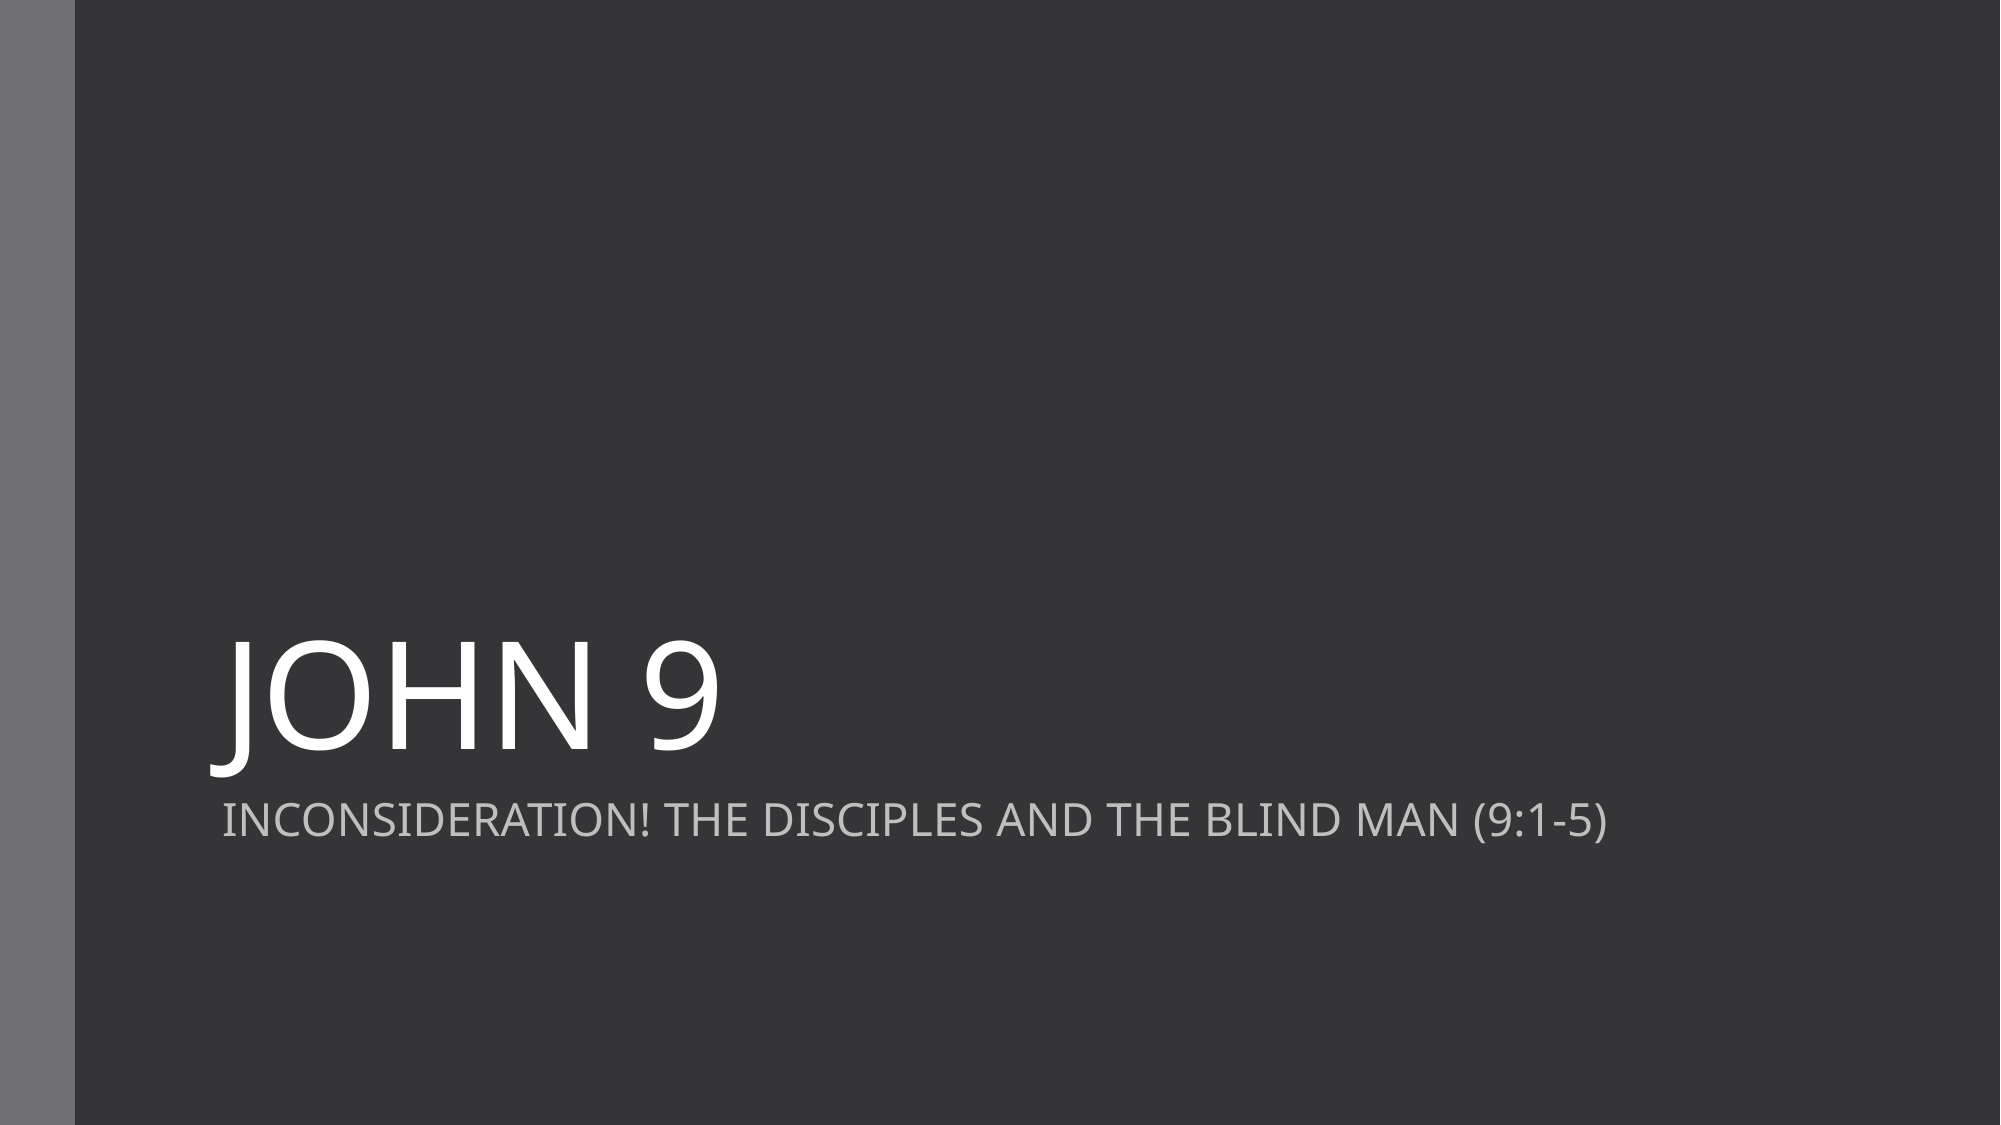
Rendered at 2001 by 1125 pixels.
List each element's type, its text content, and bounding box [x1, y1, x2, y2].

title JOHN 9 [206, 124, 1752, 787]
subtitle INCONSIDERATION! THE DISCIPLES AND THE BLIND MAN (9:1-5) [206, 787, 1752, 1066]
